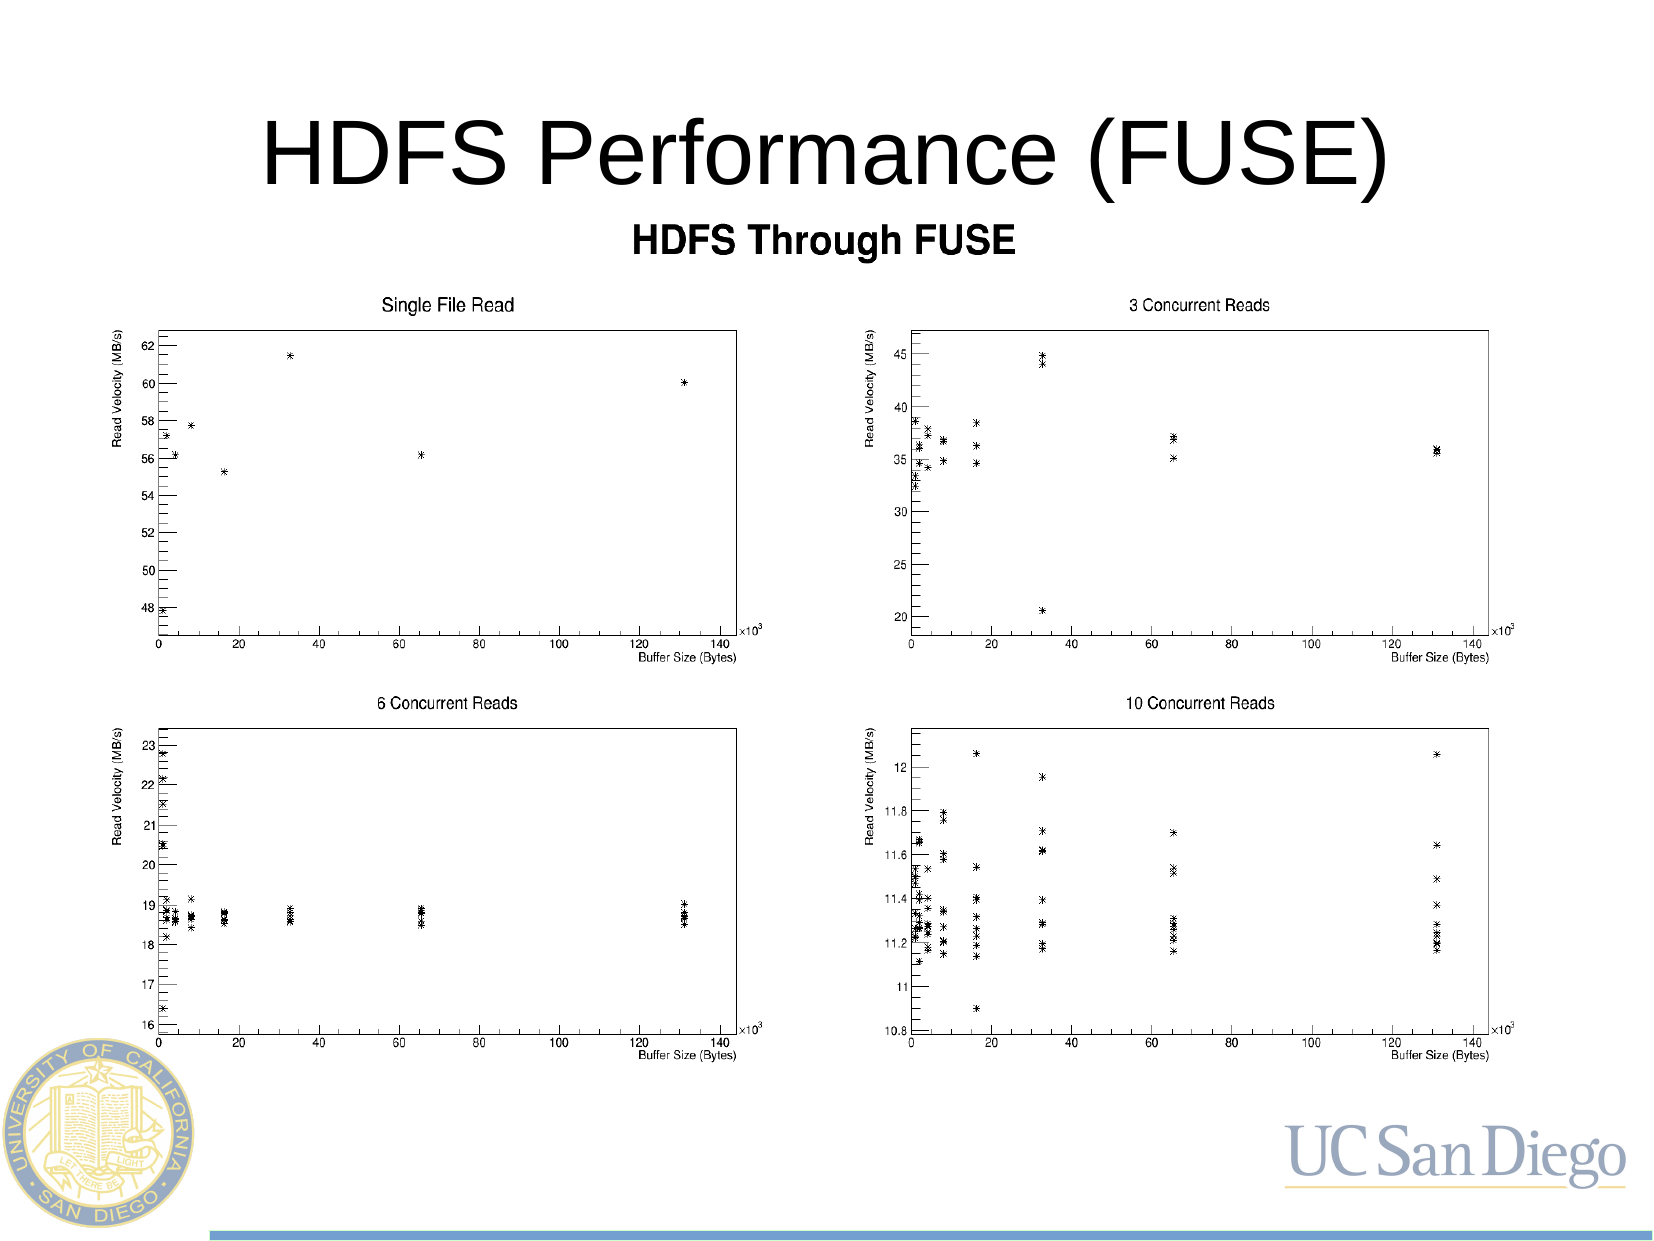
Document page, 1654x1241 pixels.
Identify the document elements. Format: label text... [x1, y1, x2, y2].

text_box [209, 1230, 1653, 1241]
picture [1253, 1089, 1653, 1230]
title HDFS Performance (FUSE) [82, 49, 1571, 257]
picture [0, 195, 1576, 1231]
